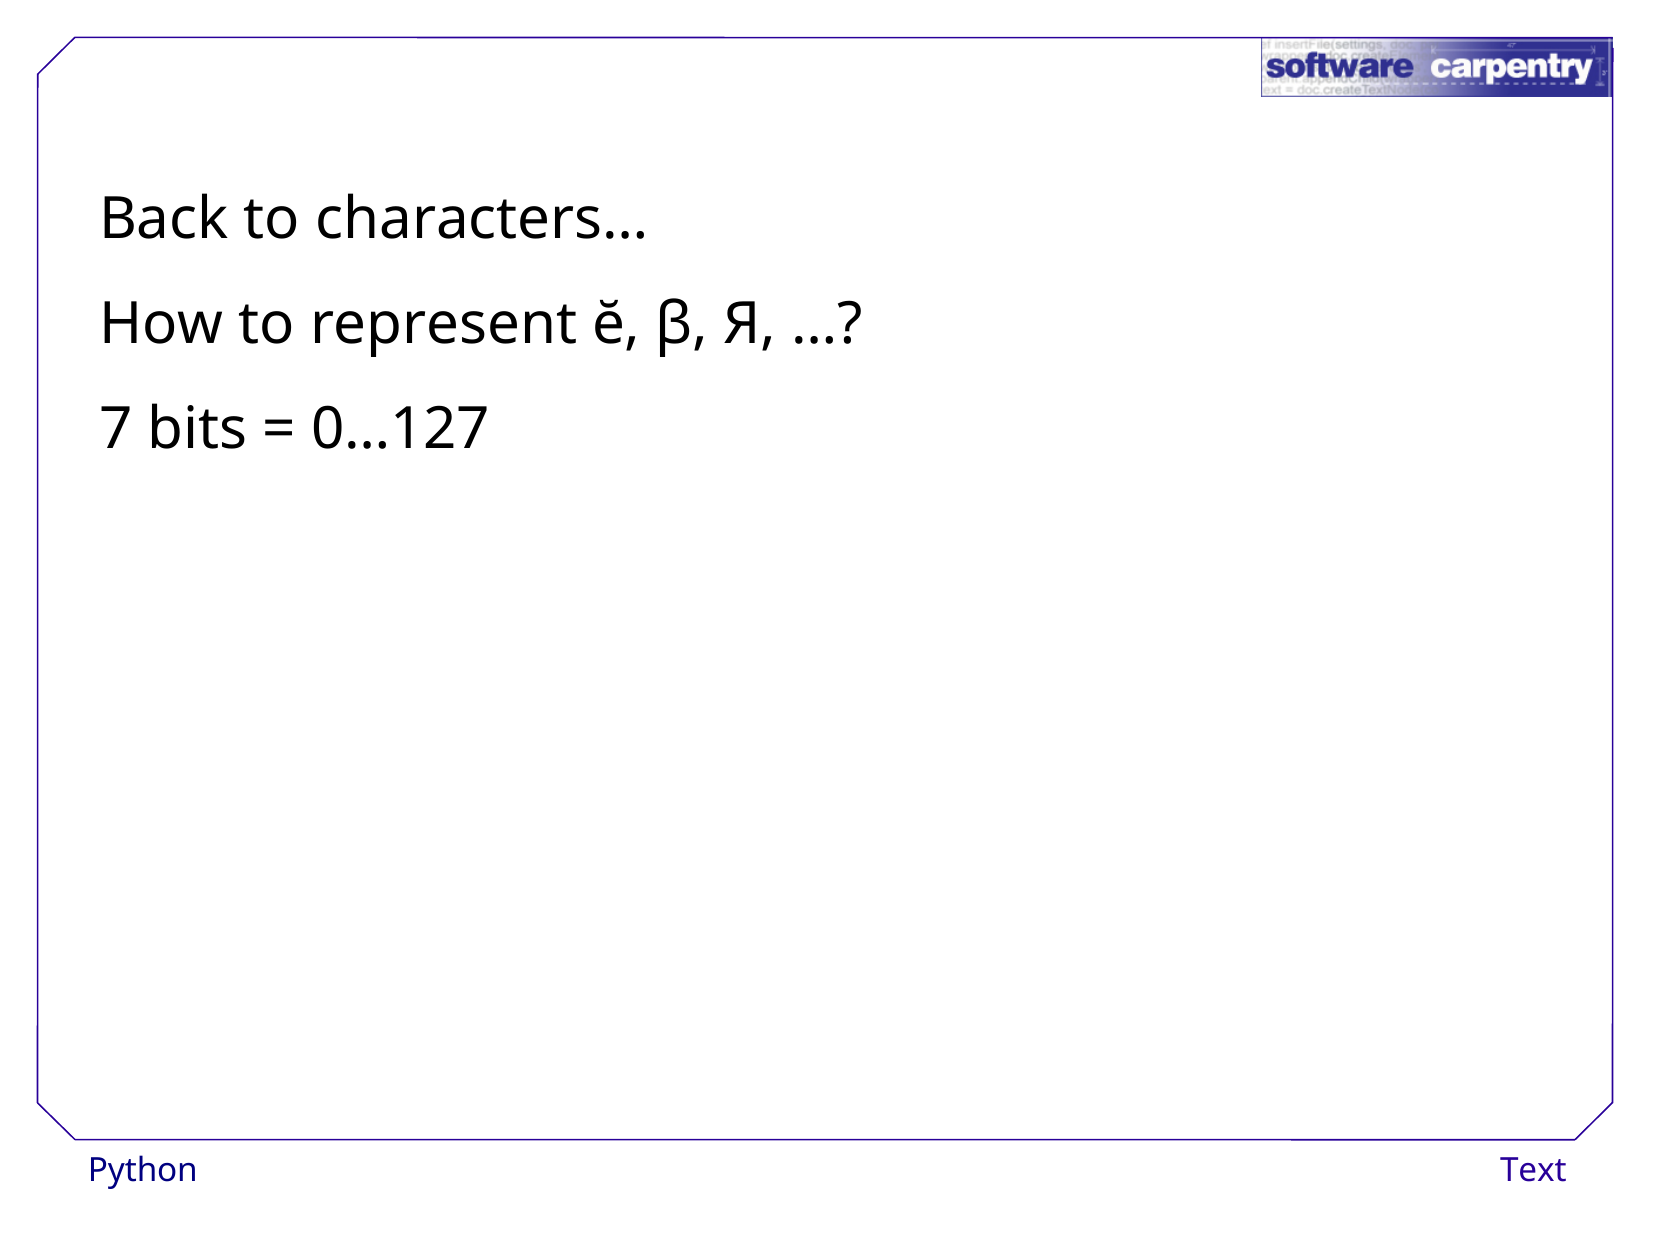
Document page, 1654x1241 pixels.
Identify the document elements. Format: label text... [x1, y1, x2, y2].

picture [1261, 39, 1613, 97]
text_box Back to characters… How to represent ĕ, β, Я, …? 7 bits = 0…127 [84, 138, 1028, 469]
